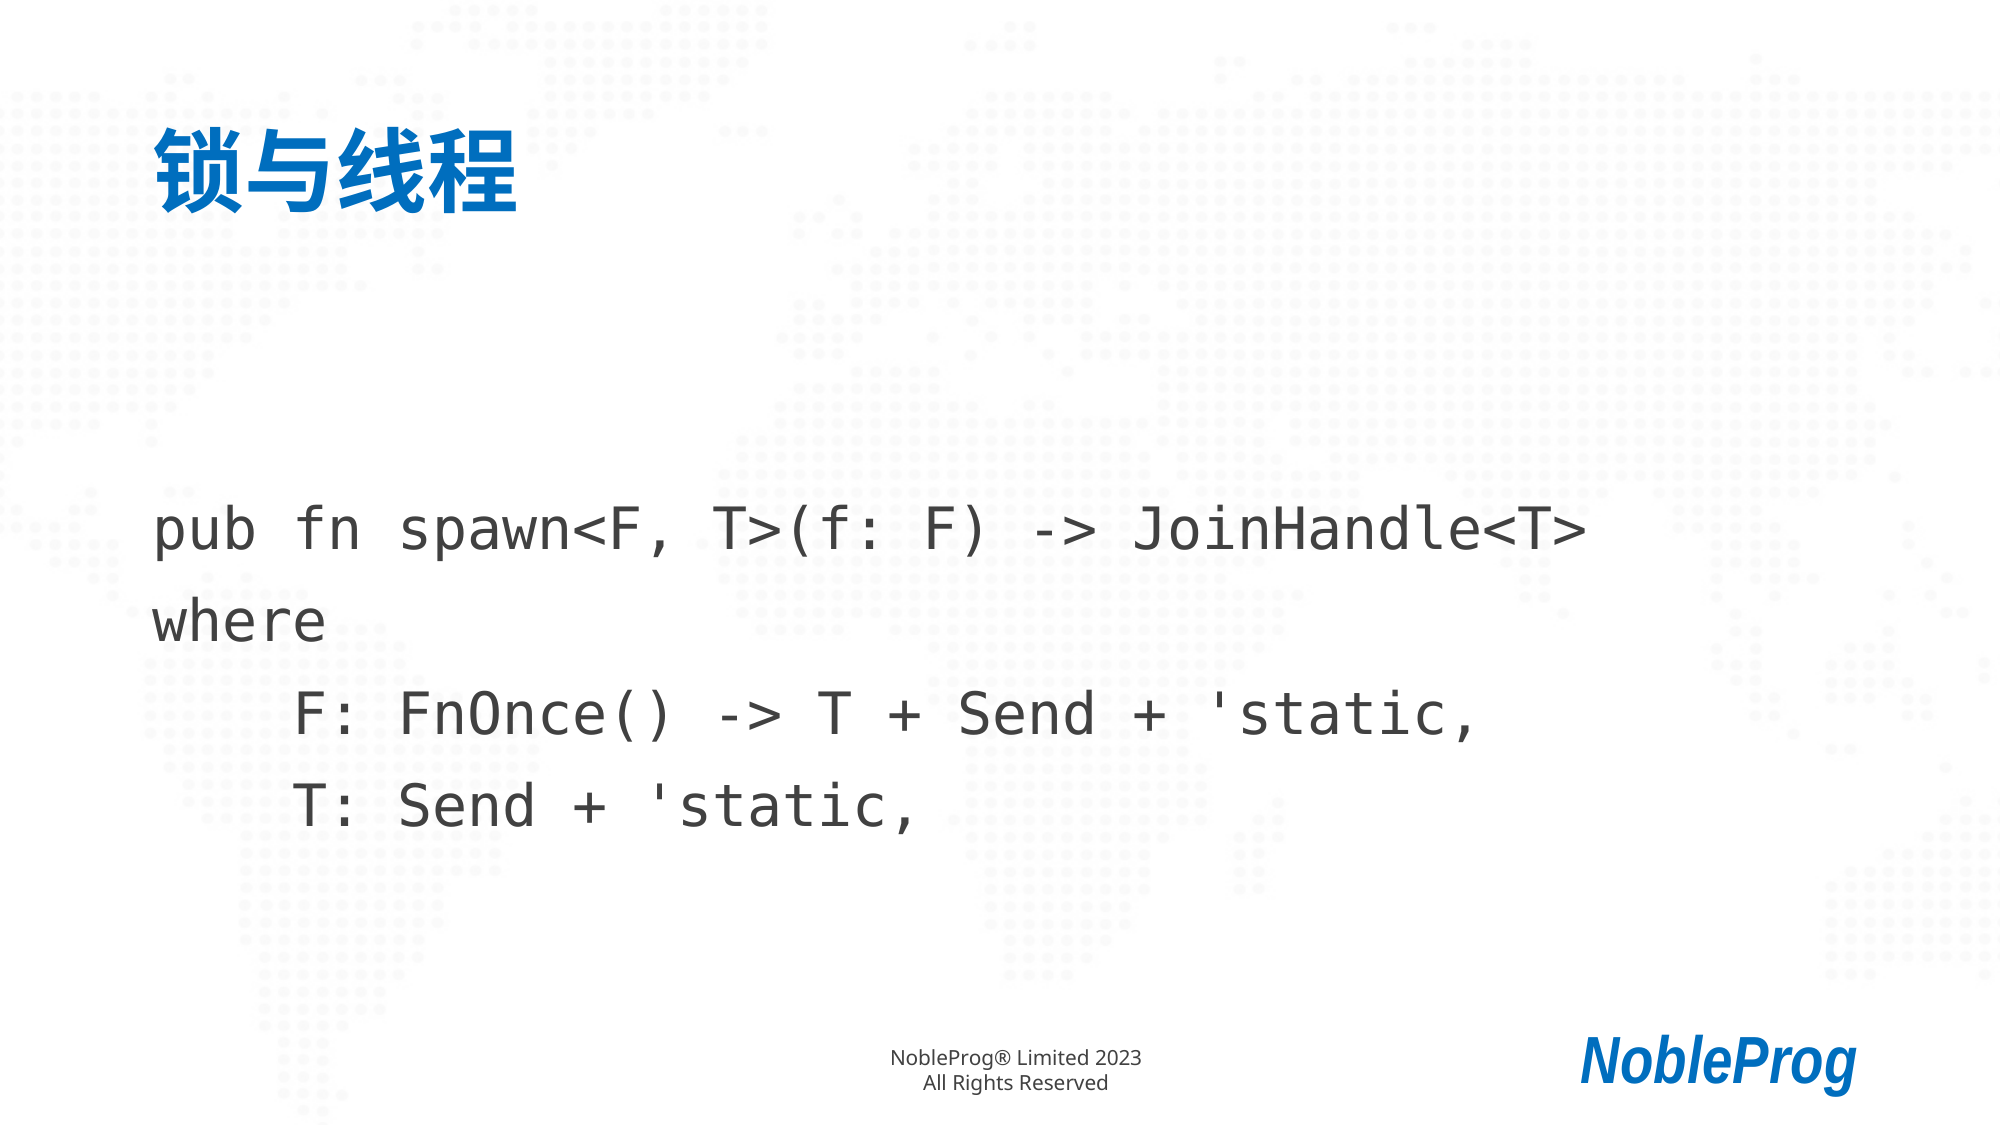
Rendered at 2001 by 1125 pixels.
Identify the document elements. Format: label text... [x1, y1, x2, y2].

title 锁与线程 [137, 59, 1863, 278]
list pub fn spawn<F, T>(f: F) -> JoinHandle<T> where F: FnOnce() -> T + Send + 'static, T: Send + 'static, [137, 299, 1863, 1014]
